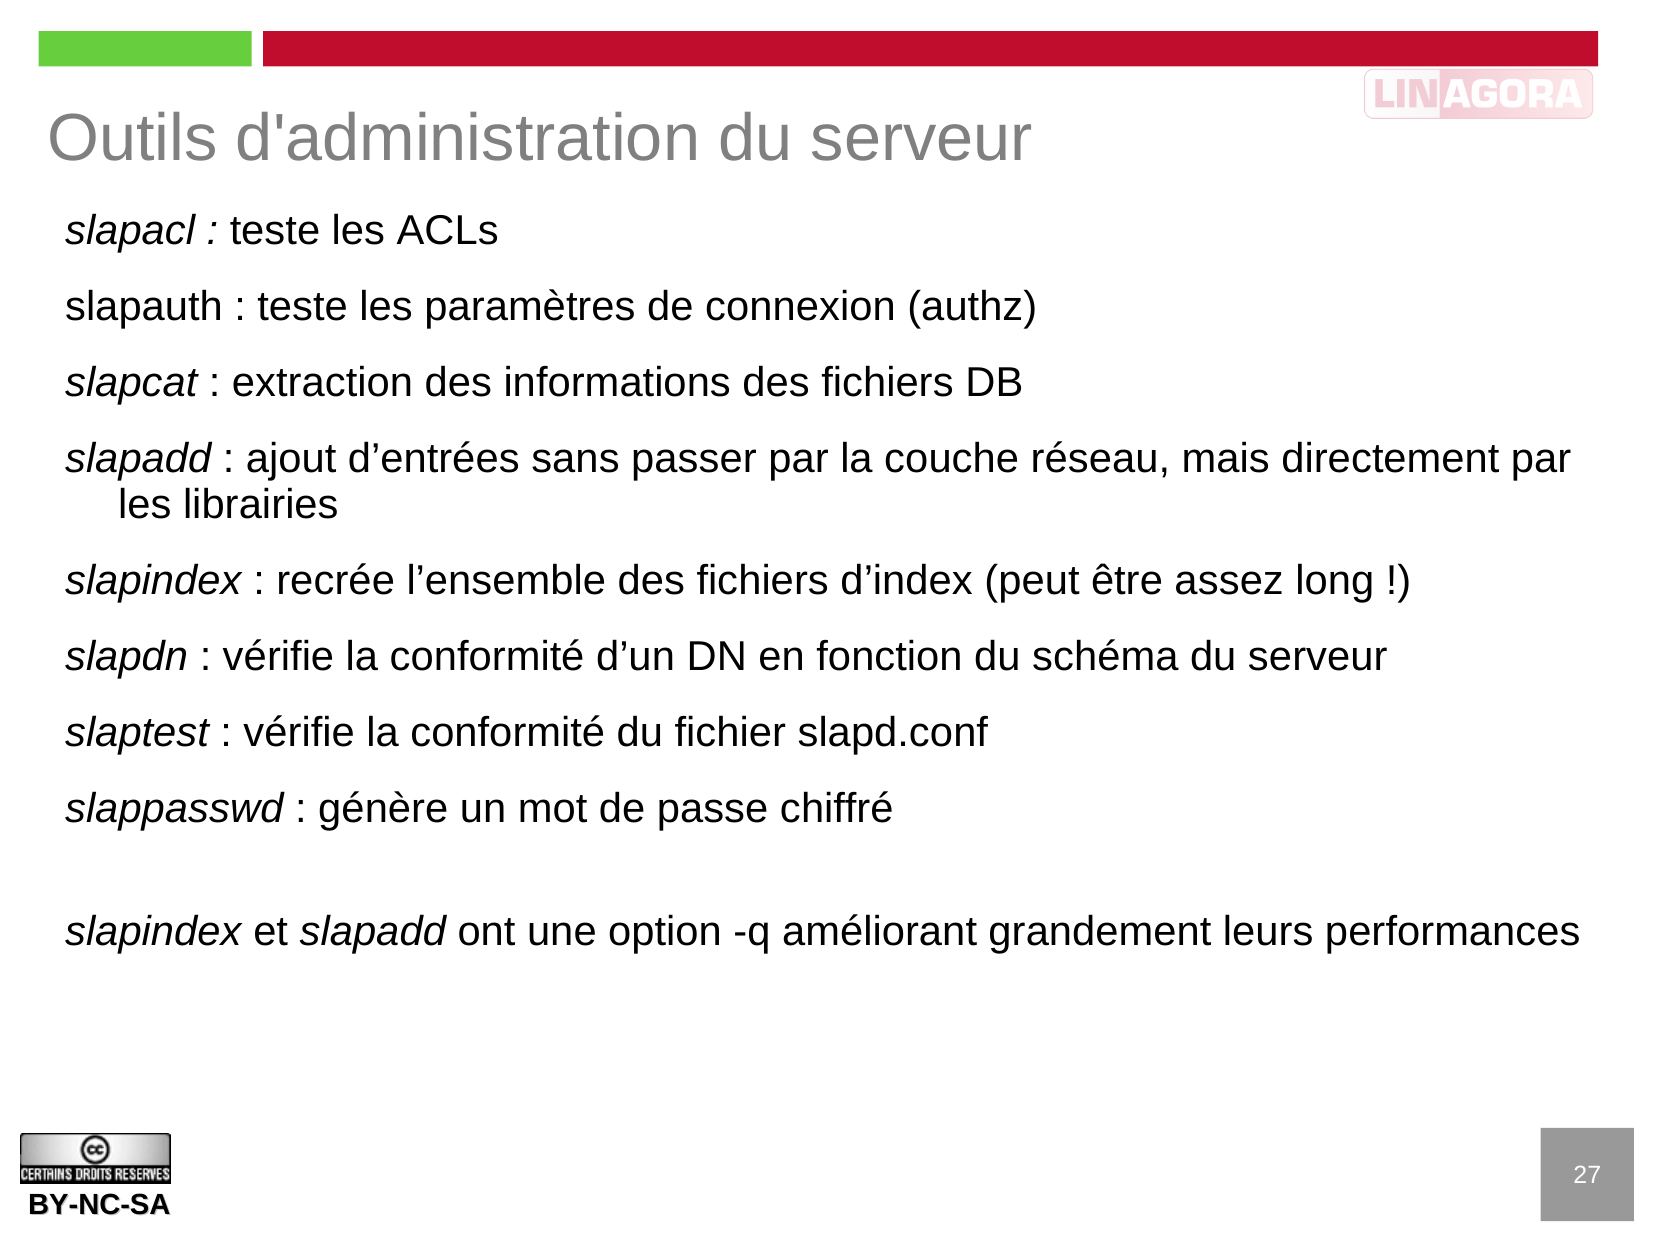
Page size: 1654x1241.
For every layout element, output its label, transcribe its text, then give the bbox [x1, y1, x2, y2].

picture [20, 1133, 171, 1184]
title Outils d'administration du serveur [47, 97, 1447, 178]
list slapacl : teste les ACLs slapauth : teste les paramètres de connexion (authz) slapcat : extraction des informations des fichiers DB slapadd : ajout d’entrées sans passer par la couche réseau, mais directement par les librairies slapindex : recrée l’ensemble des fichiers d’index (peut être assez long !) slapdn : vérifie la conformité d’un DN en fonction du schéma du serveur slaptest : vérifie la conformité du fichier slapd.conf slappasswd : génère un mot de passe chiffré slapindex et slapadd ont une option -q améliorant grandement leurs performances [47, 206, 1625, 1093]
